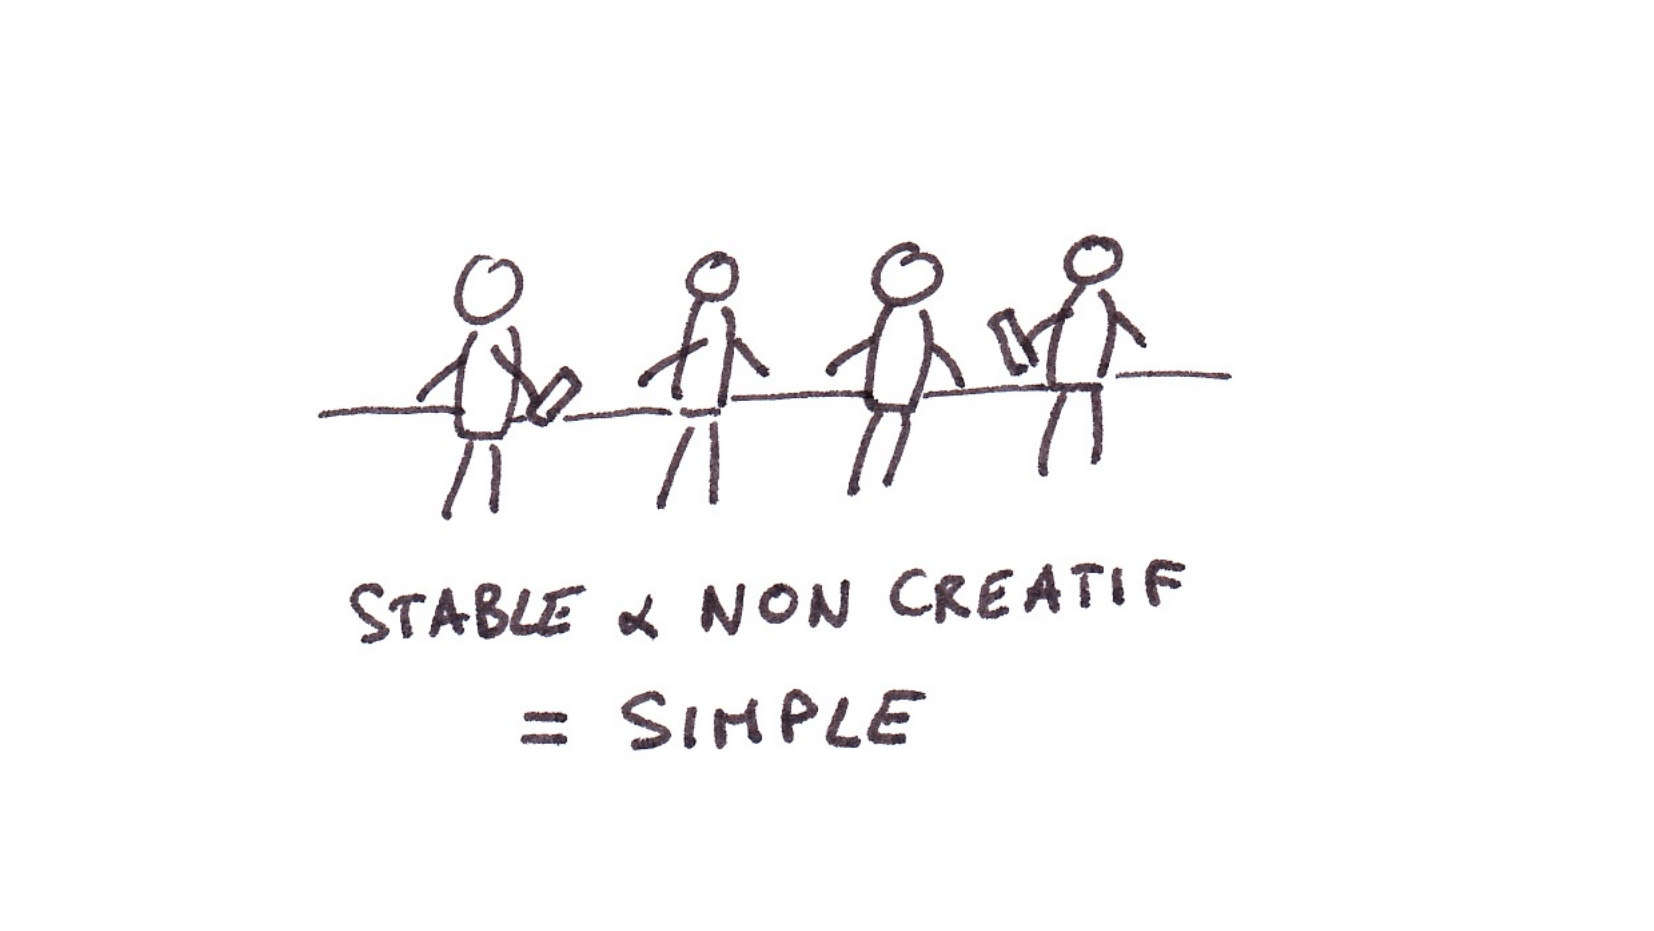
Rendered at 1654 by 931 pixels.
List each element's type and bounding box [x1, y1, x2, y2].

picture [314, 85, 1336, 841]
